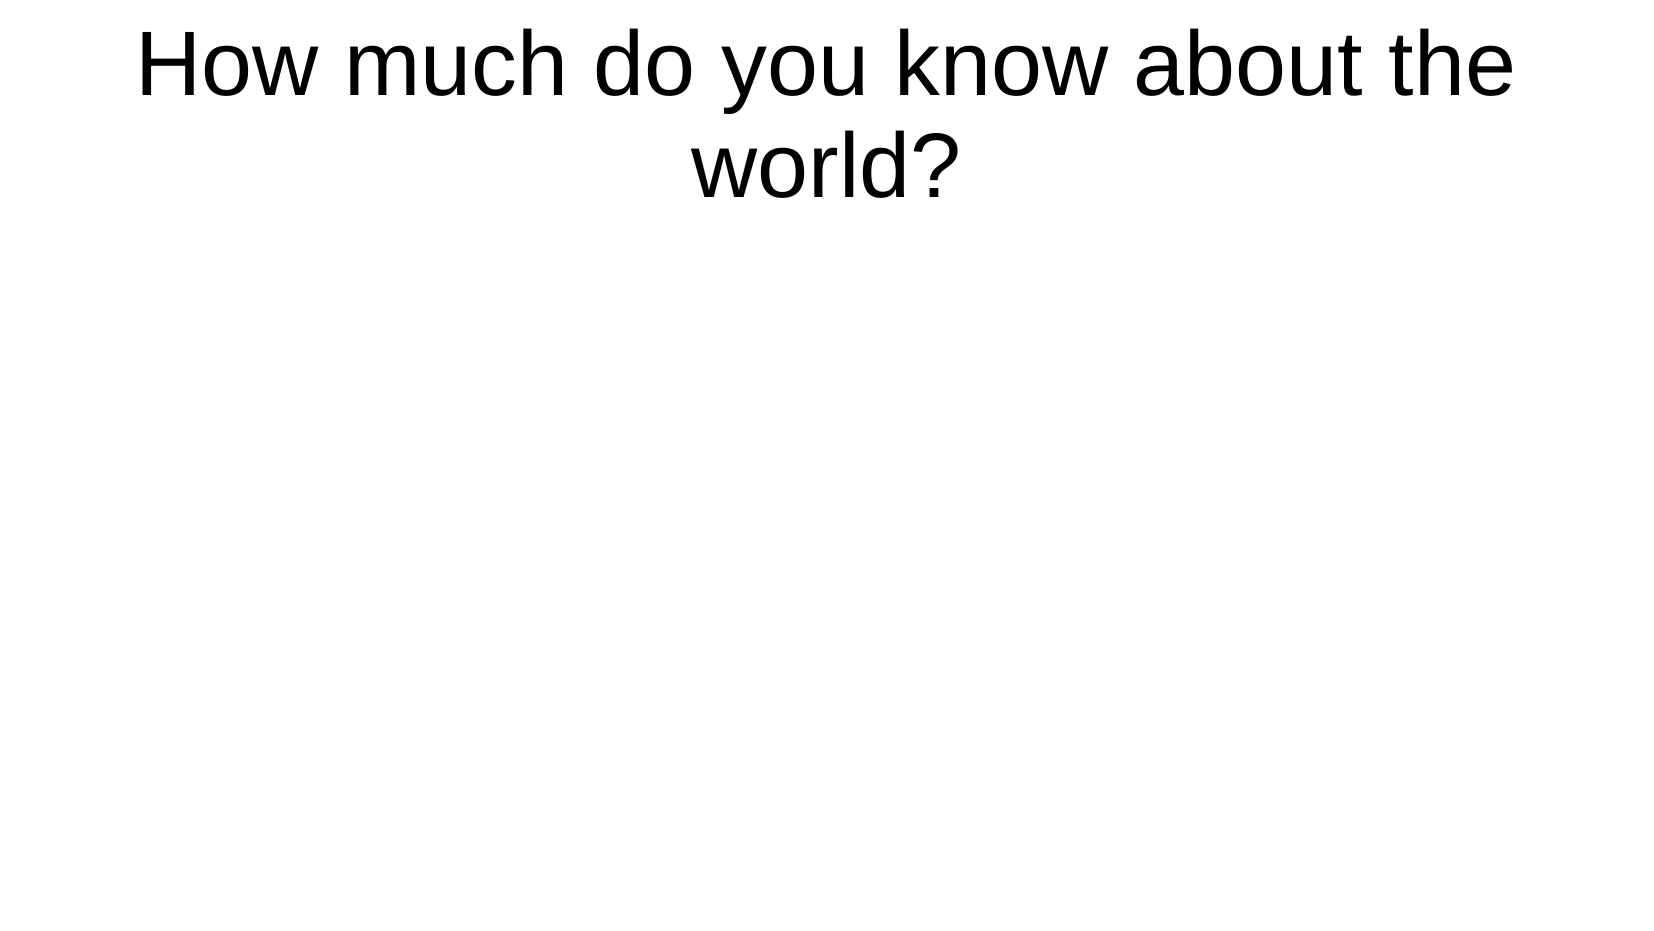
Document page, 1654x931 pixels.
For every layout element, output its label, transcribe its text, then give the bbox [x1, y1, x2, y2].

title How much do you know about the world? [82, 12, 1571, 218]
